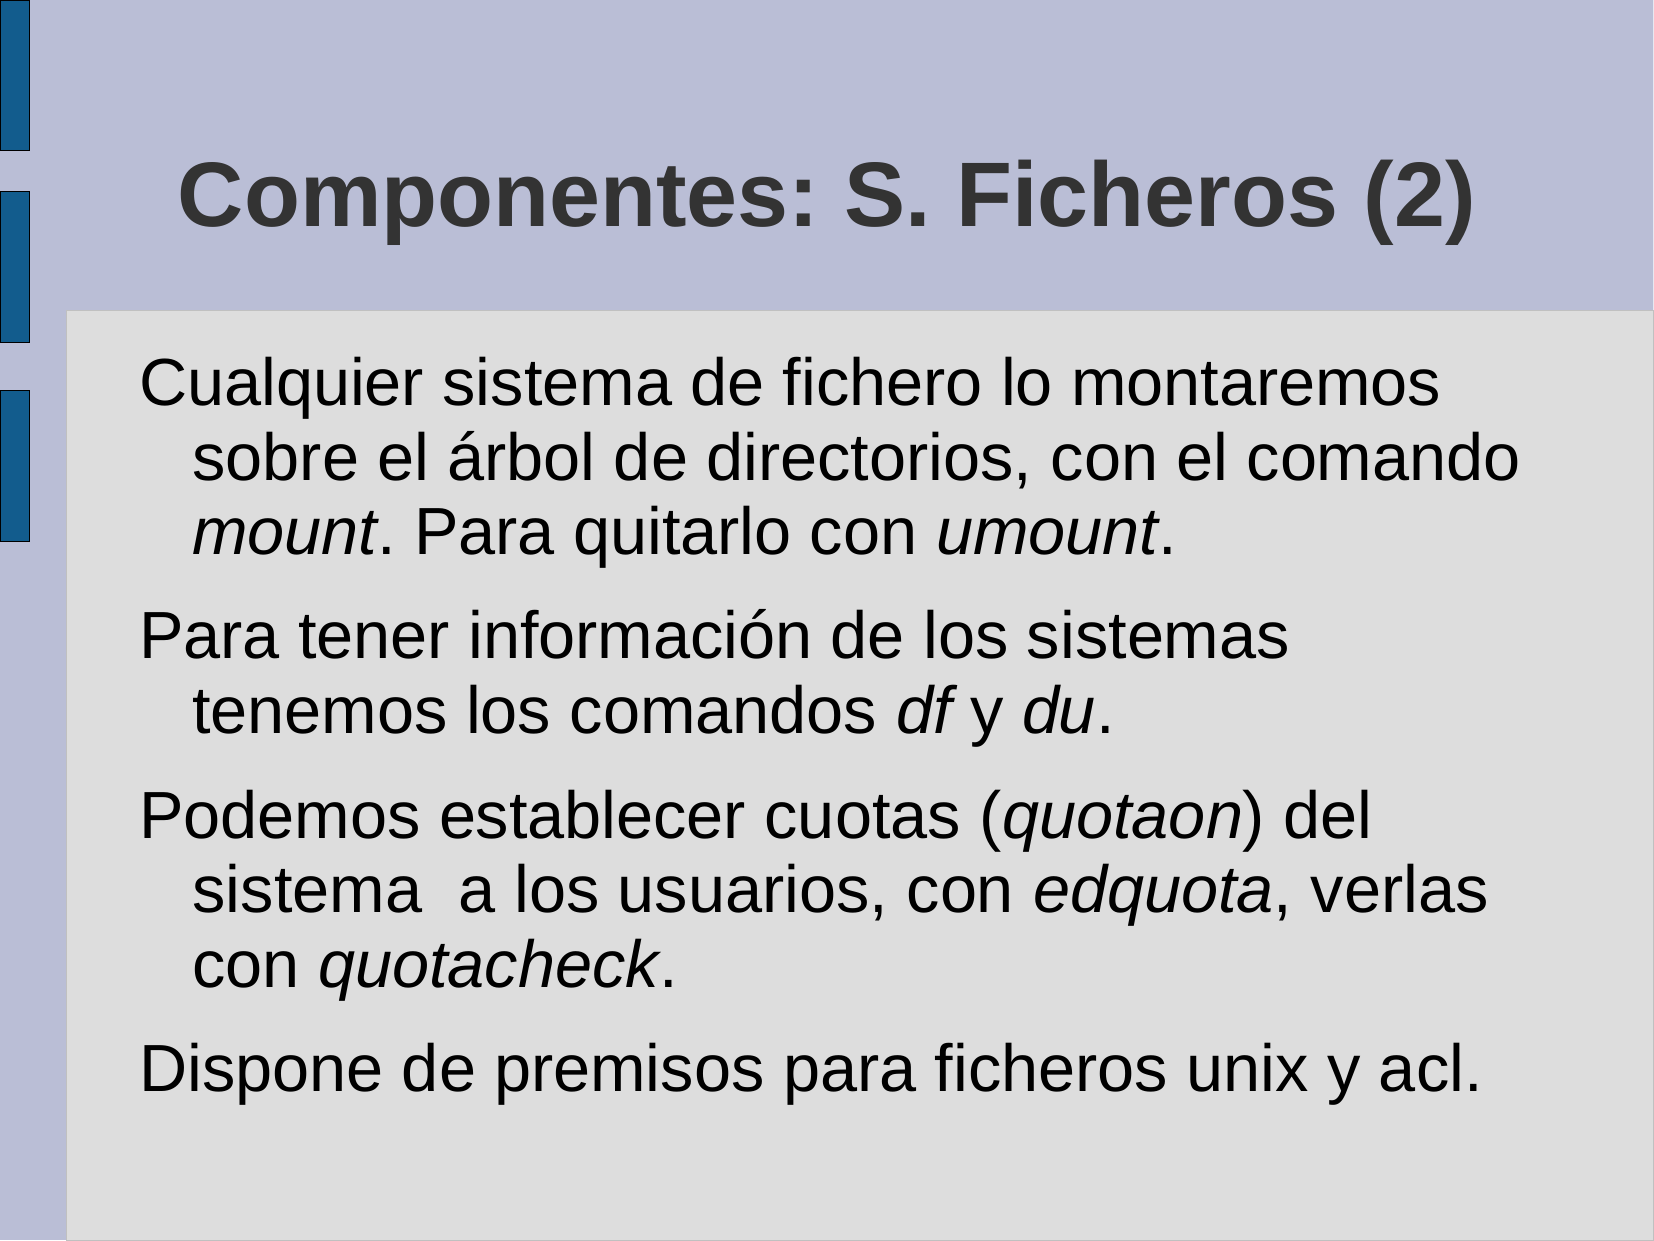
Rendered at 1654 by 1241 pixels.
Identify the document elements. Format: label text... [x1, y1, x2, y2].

list Cualquier sistema de fichero lo montaremos sobre el árbol de directorios, con el comando mount. Para quitarlo con umount. Para tener información de los sistemas tenemos los comandos df y du. Podemos establecer cuotas (quotaon) del sistema a los usuarios, con edquota, verlas con quotacheck. Dispone de premisos para ficheros unix y acl. [121, 344, 1534, 1127]
title Componentes: S. Ficheros (2) [121, 91, 1534, 299]
